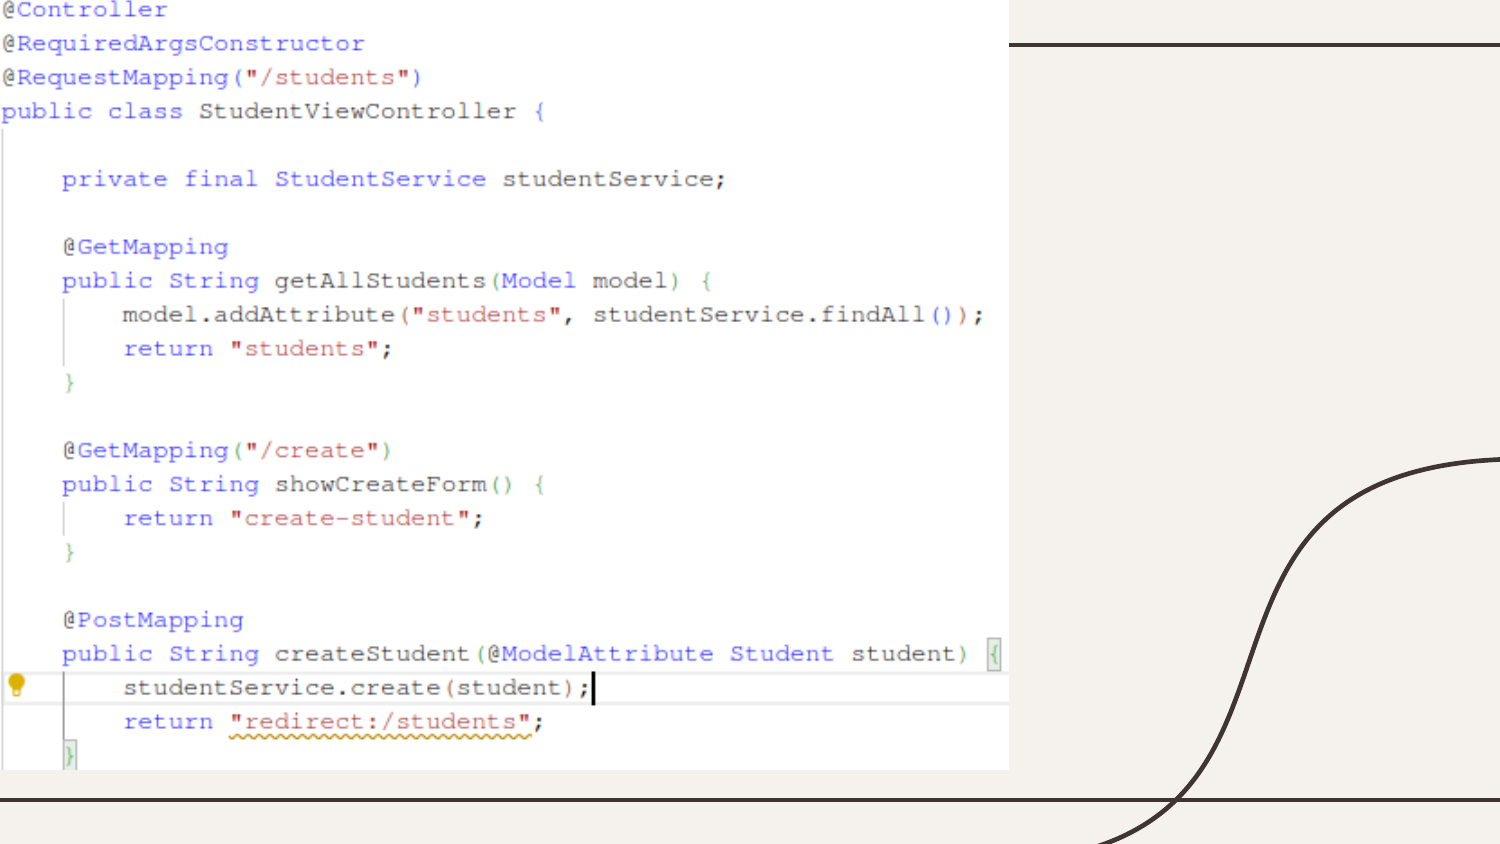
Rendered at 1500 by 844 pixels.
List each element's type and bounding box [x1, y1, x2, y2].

picture [0, 0, 1009, 770]
